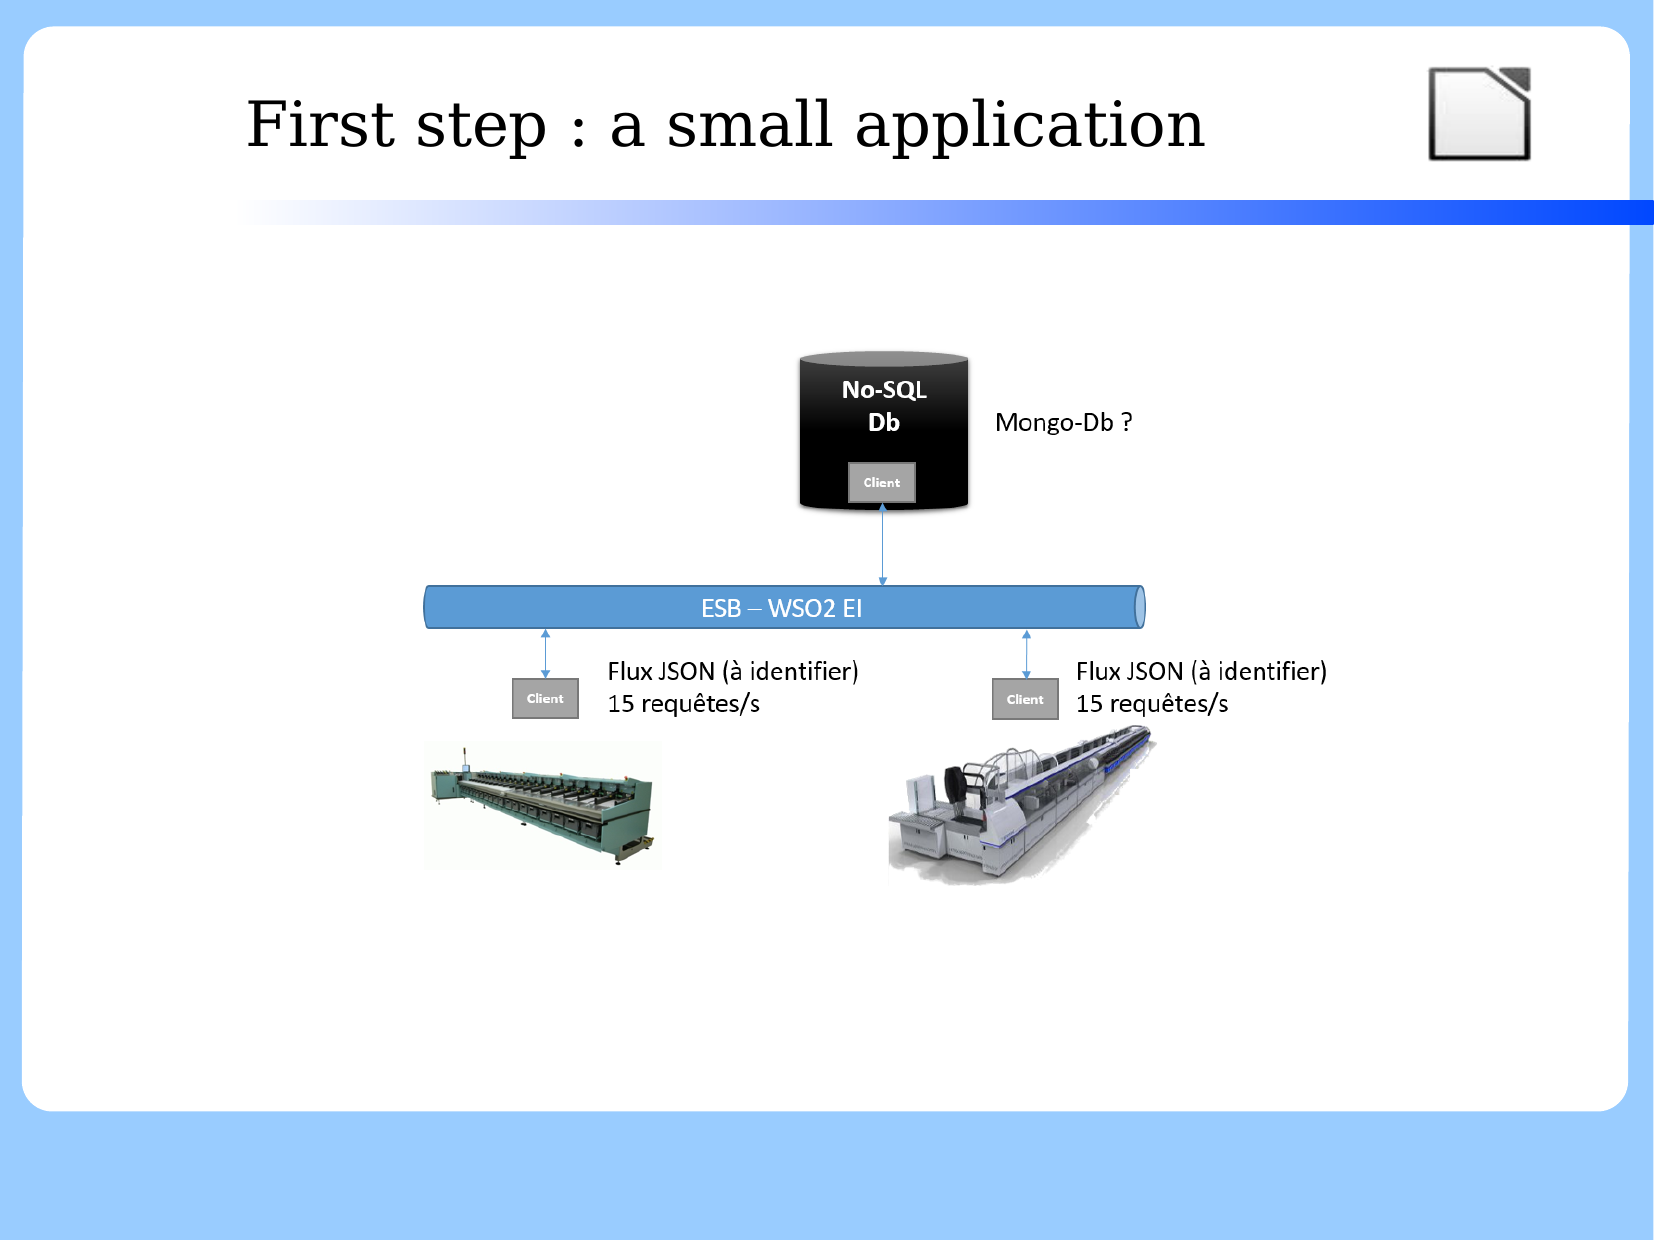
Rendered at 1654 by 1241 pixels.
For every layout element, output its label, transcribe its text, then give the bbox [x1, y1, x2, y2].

title First step : a small application [82, 49, 1371, 201]
picture [1417, 47, 1562, 177]
picture [295, 295, 1359, 936]
